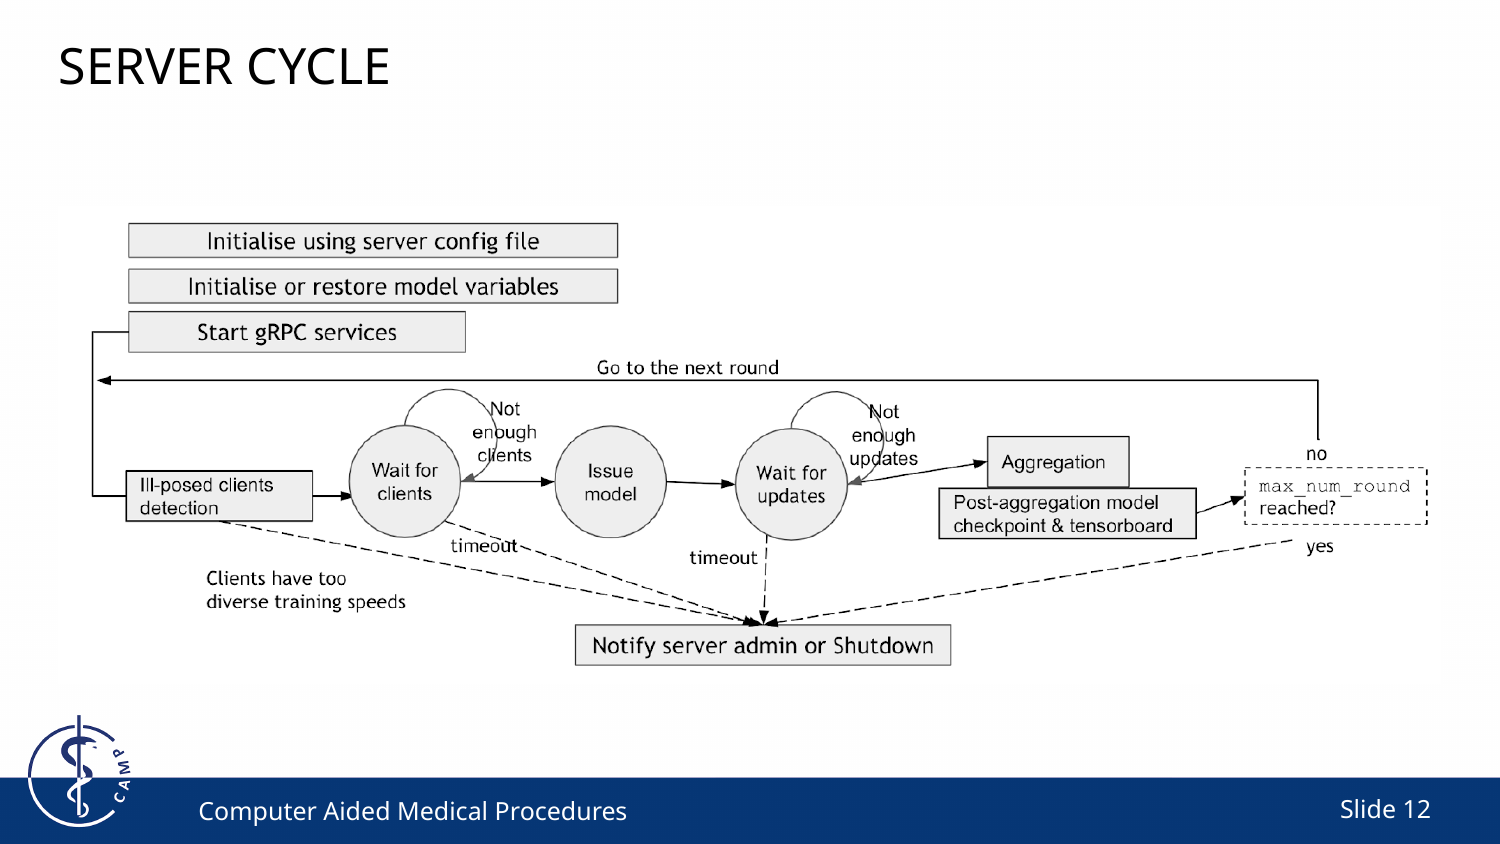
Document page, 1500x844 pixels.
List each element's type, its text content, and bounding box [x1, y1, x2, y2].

picture [0, 0, 1500, 844]
title SERVER CYCLE [58, 28, 1438, 104]
text_box Slide <number> [1325, 778, 1500, 844]
text_box Computer Aided Medical Procedures [183, 778, 800, 844]
